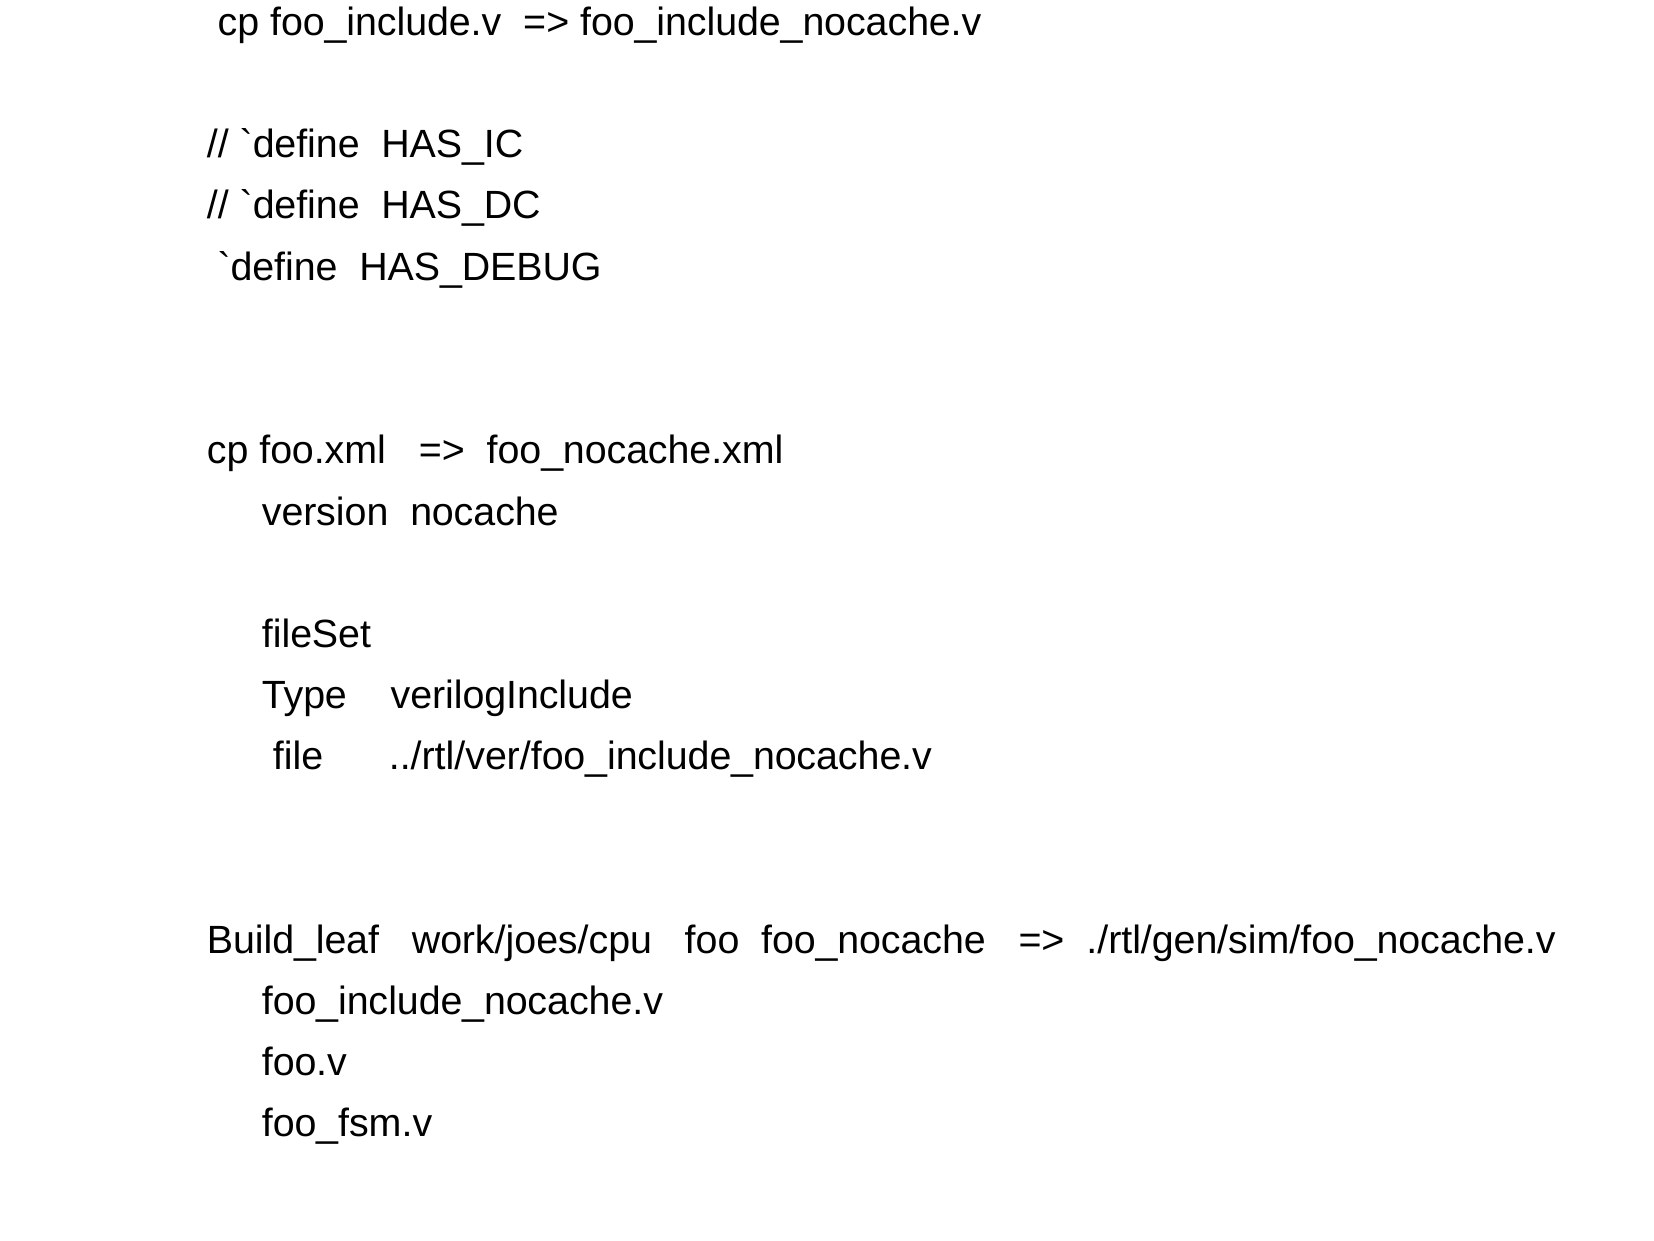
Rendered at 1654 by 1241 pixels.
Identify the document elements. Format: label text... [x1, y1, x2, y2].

list cp foo_include.v => foo_include_nocache.v // `define HAS_IC // `define HAS_DC `define HAS_DEBUG cp foo.xml => foo_nocache.xml version nocache fileSet Type verilogInclude file ../rtl/ver/foo_include_nocache.v Build_leaf work/joes/cpu foo foo_nocache => ./rtl/gen/sim/foo_nocache.v foo_include_nocache.v foo.v foo_fsm.v [0, 0, 1651, 1241]
